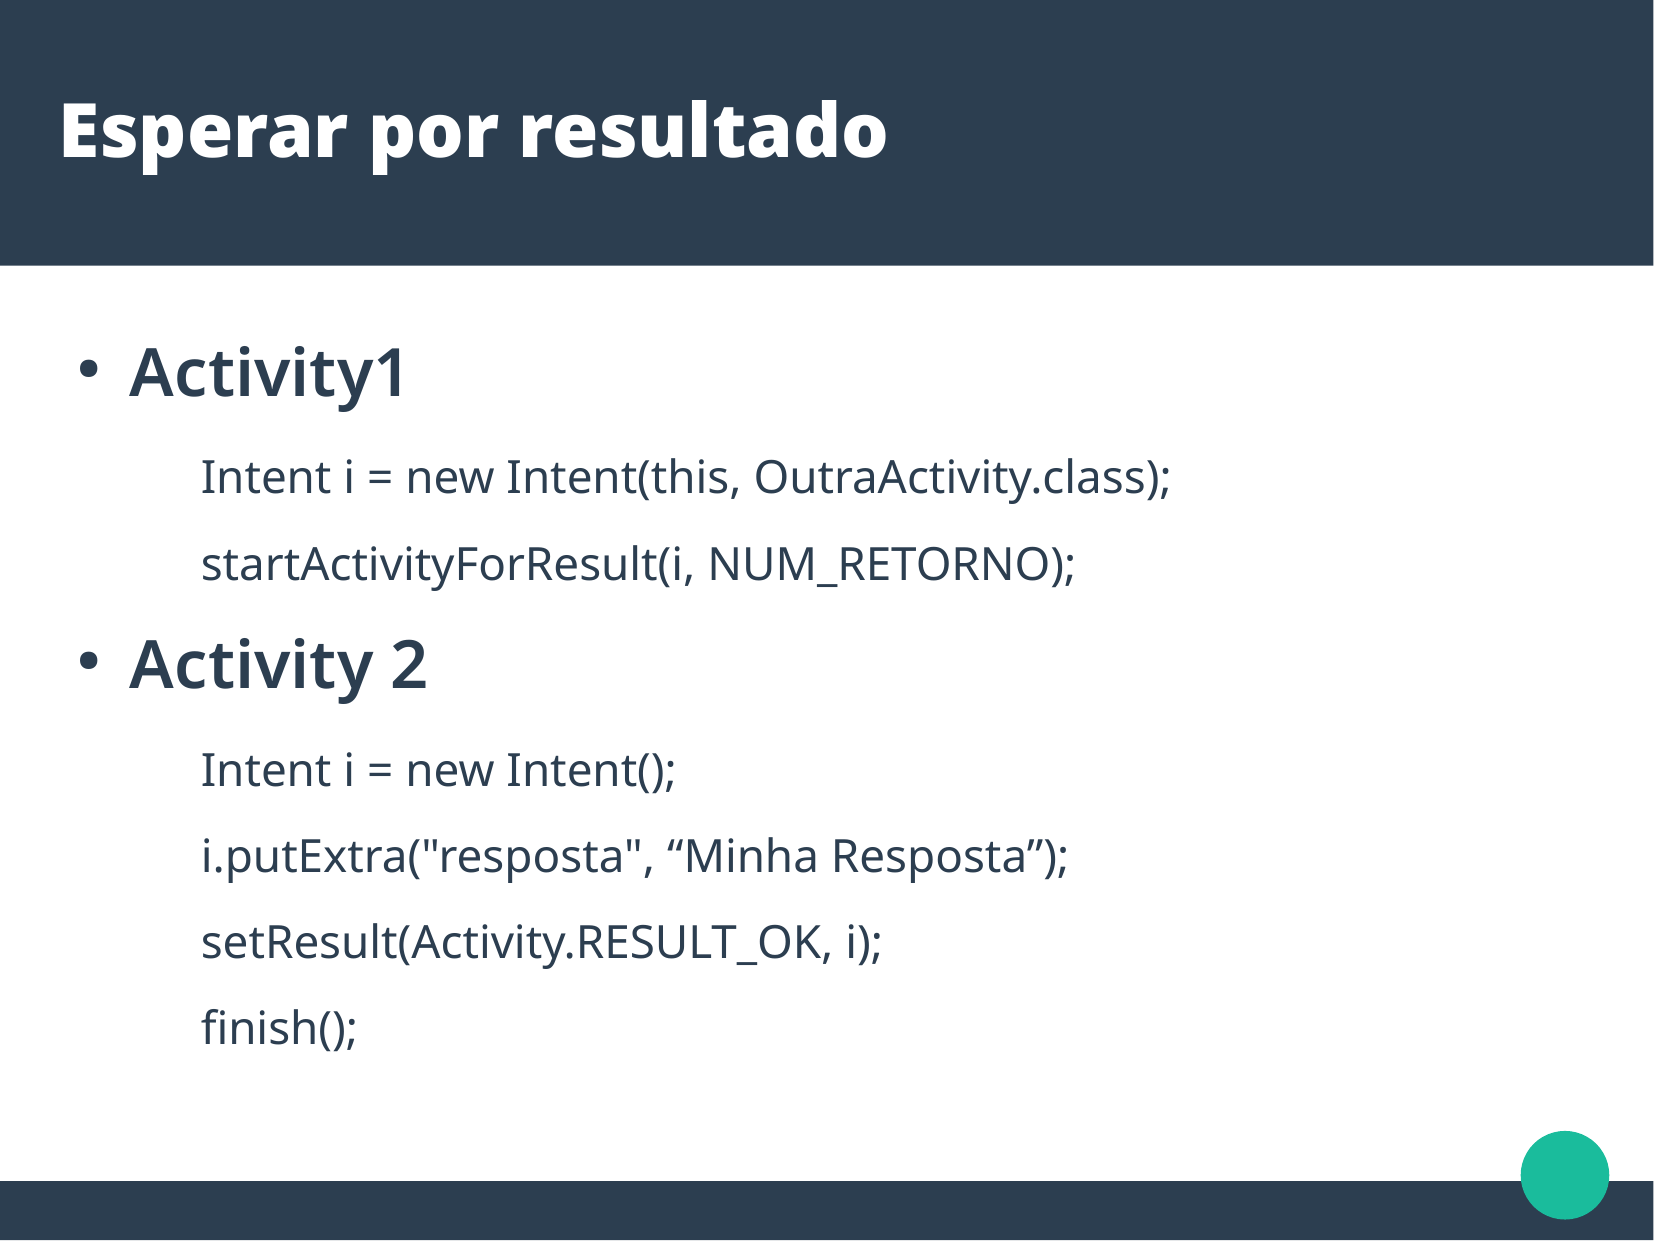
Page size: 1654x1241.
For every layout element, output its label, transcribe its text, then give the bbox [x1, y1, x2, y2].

list Activity1 Intent i = new Intent(this, OutraActivity.class); startActivityForResult(i, NUM_RETORNO); Activity 2 Intent i = new Intent(); i.putExtra("resposta", “Minha Resposta”); setResult(Activity.RESULT_OK, i); finish(); [59, 324, 1595, 1152]
title Esperar por resultado [59, 49, 1595, 207]
